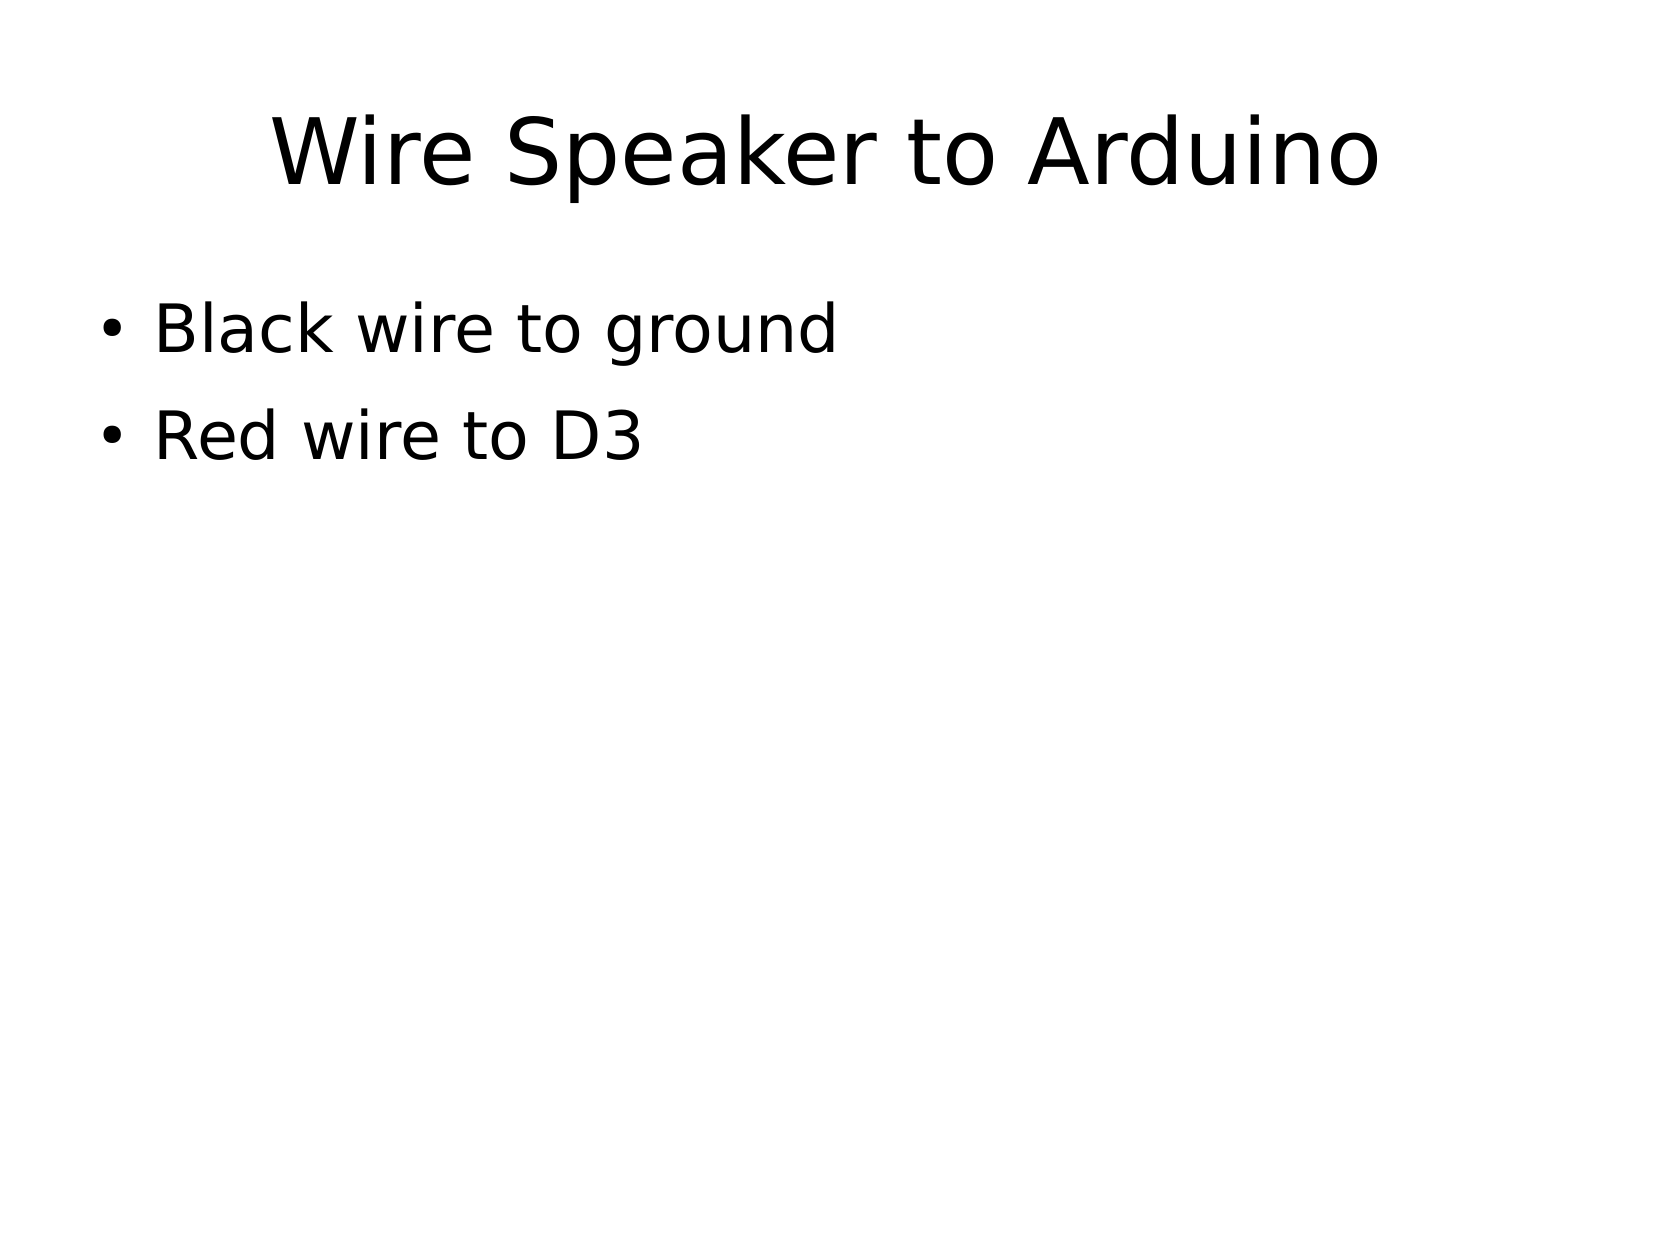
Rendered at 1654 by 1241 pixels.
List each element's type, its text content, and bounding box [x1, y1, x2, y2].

list Black wire to ground Red wire to D3 [82, 290, 1571, 1010]
title Wire Speaker to Arduino [82, 49, 1571, 257]
